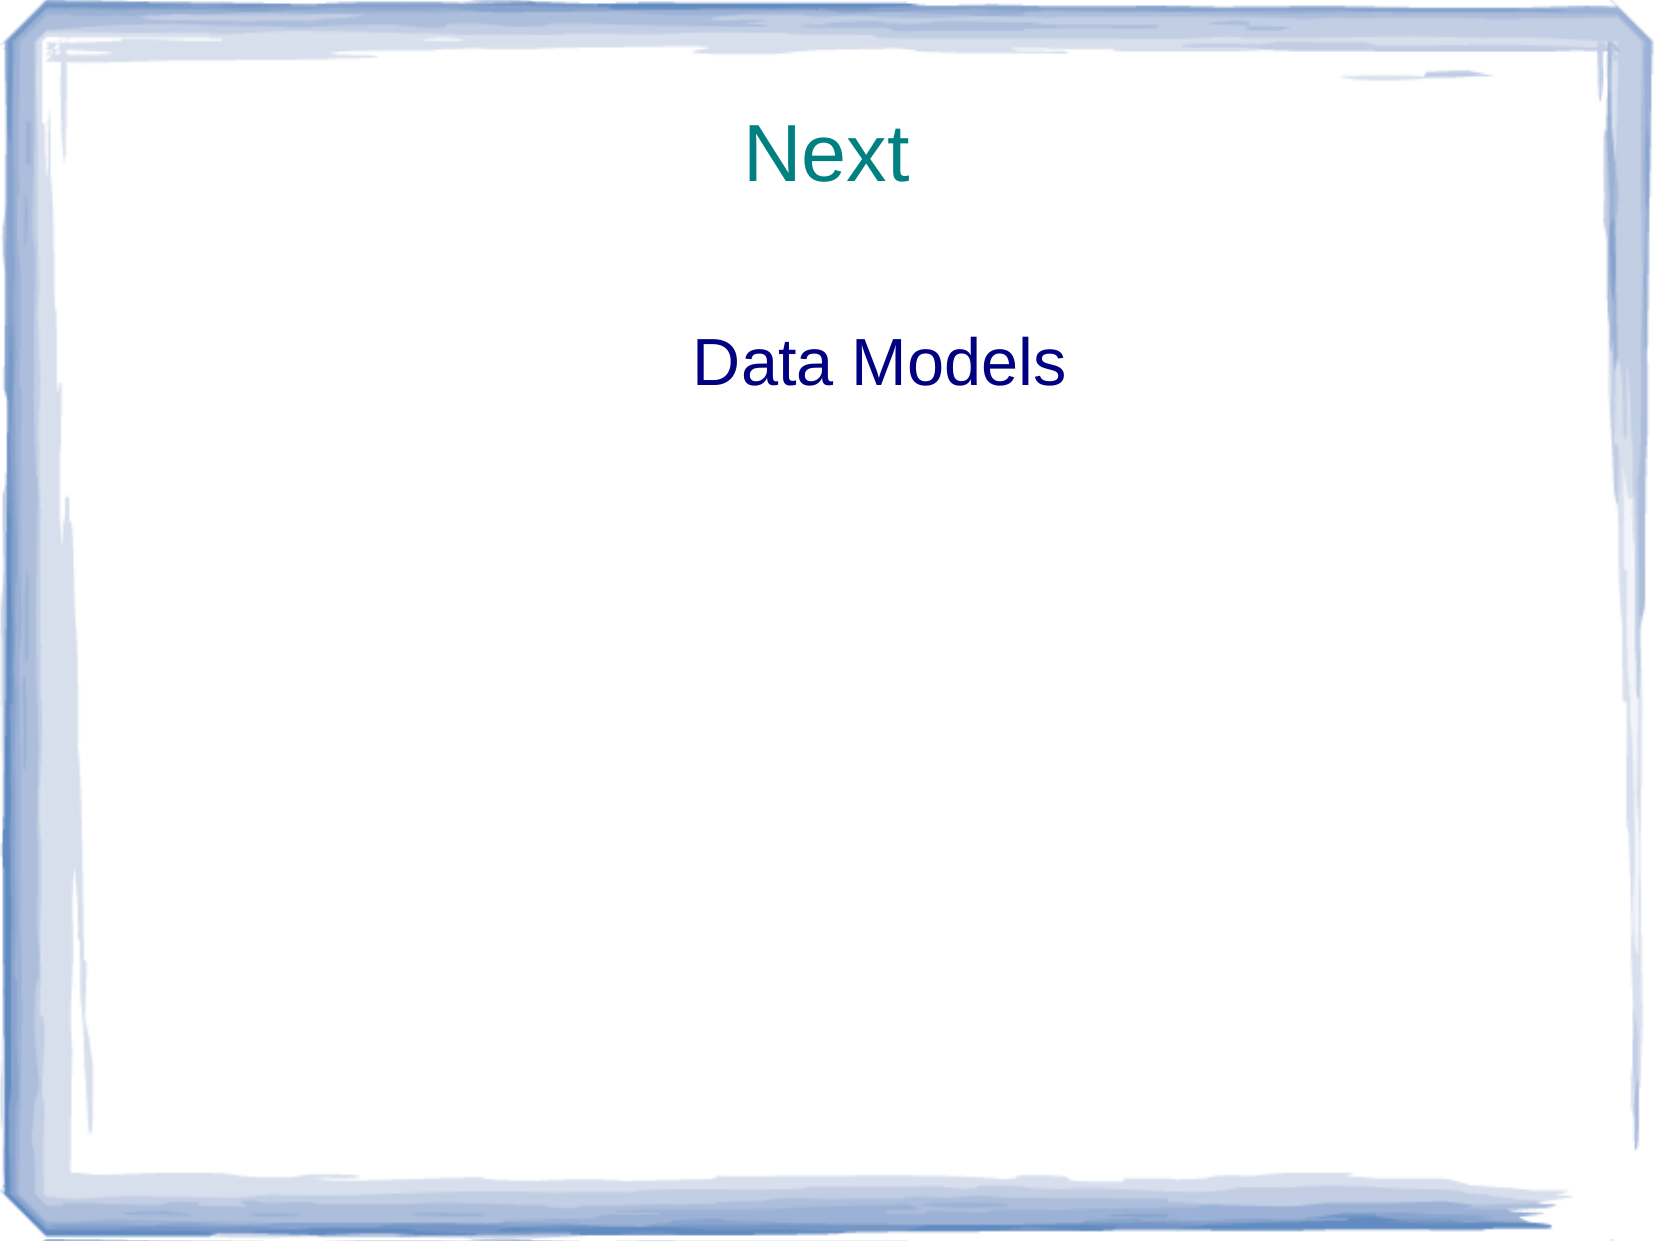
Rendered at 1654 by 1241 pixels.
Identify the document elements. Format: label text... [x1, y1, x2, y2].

list Data Models [118, 324, 1571, 990]
picture [0, 0, 1654, 1241]
title Next [82, 56, 1571, 250]
